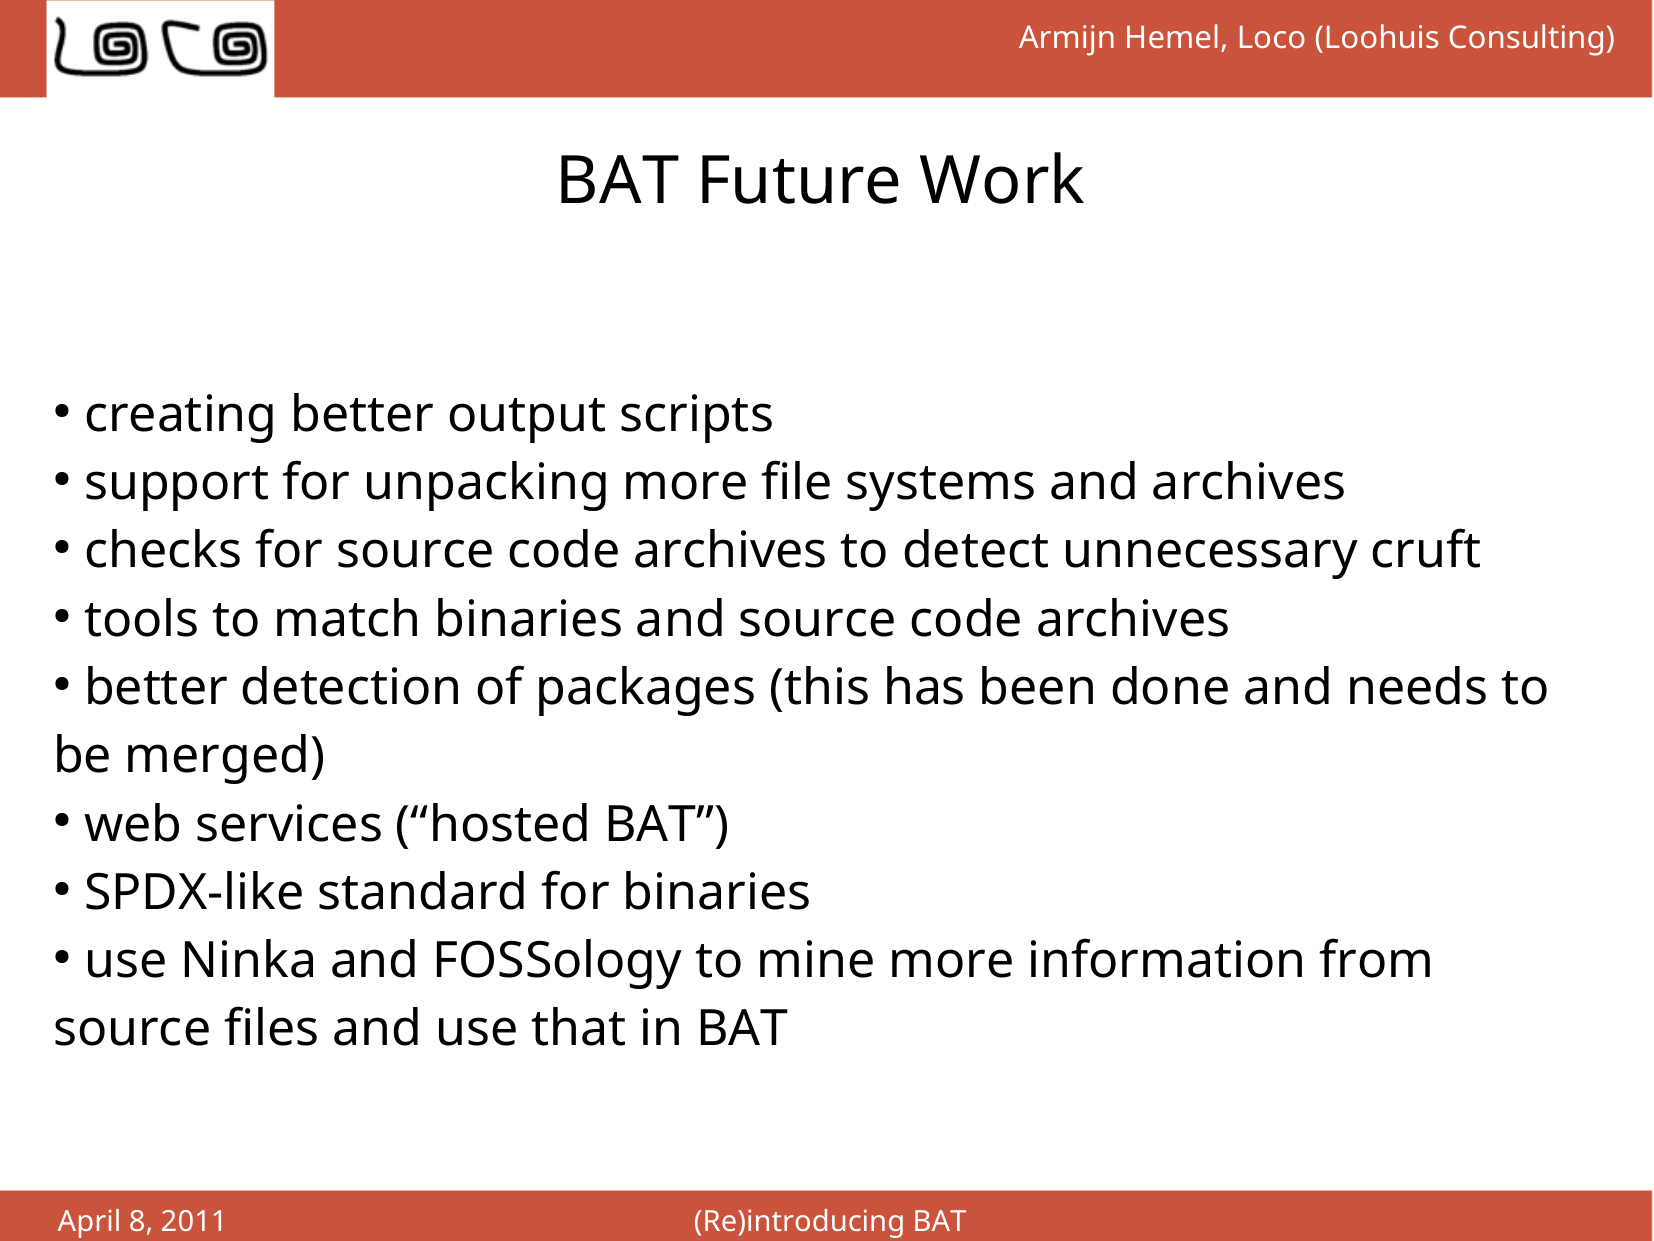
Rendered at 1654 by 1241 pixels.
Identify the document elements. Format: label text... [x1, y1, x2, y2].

subtitle creating better output scripts support for unpacking more file systems and archives checks for source code archives to detect unnecessary cruft tools to match binaries and source code archives better detection of packages (this has been done and needs to be merged) web services (“hosted BAT”) SPDX-like standard for binaries use Ninka and FOSSology to mine more information from source files and use that in BAT [53, 265, 1595, 1173]
picture [0, 0, 1654, 1241]
title BAT Future Work [47, 125, 1595, 229]
